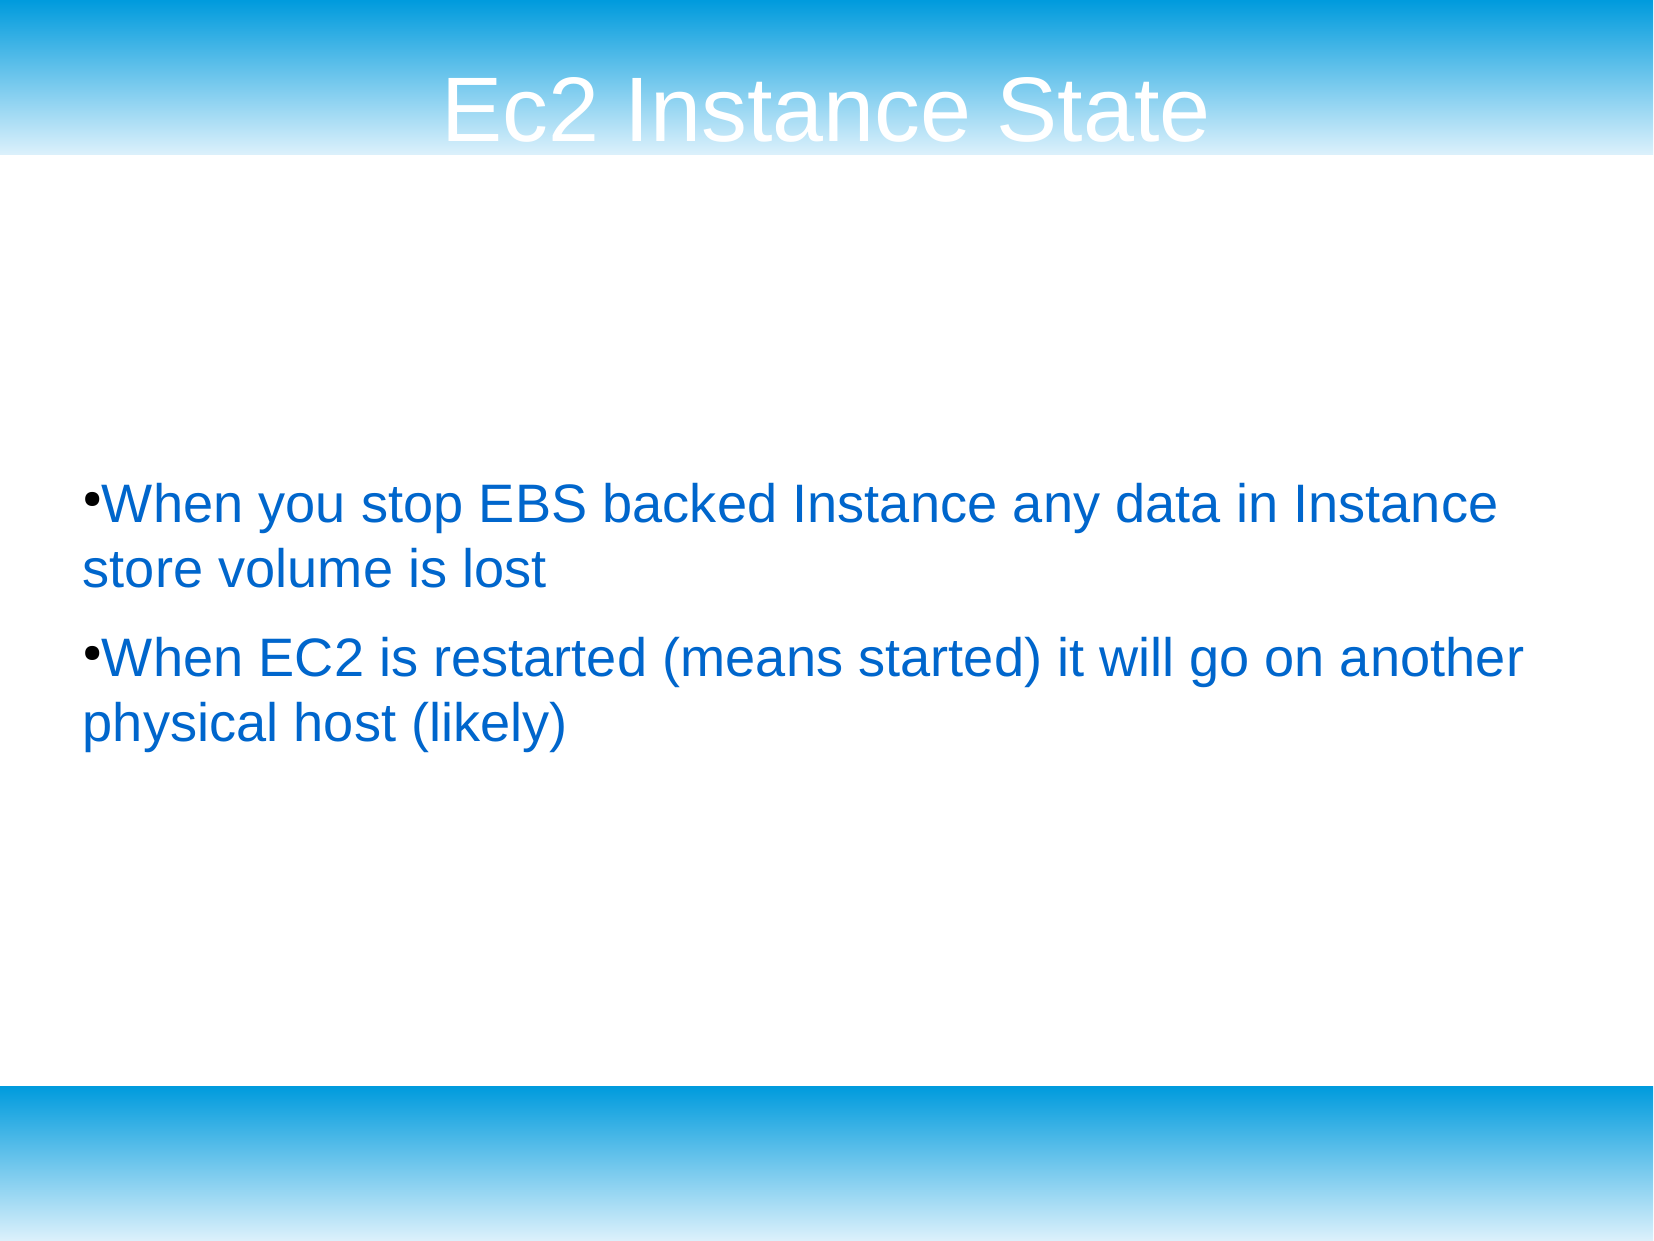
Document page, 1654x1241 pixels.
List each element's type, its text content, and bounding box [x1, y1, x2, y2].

title Ec2 Instance State [82, 49, 1571, 155]
list When you stop EBS backed Instance any data in Instance store volume is lost When EC2 is restarted (means started) it will go on another physical host (likely) [82, 290, 1571, 1010]
